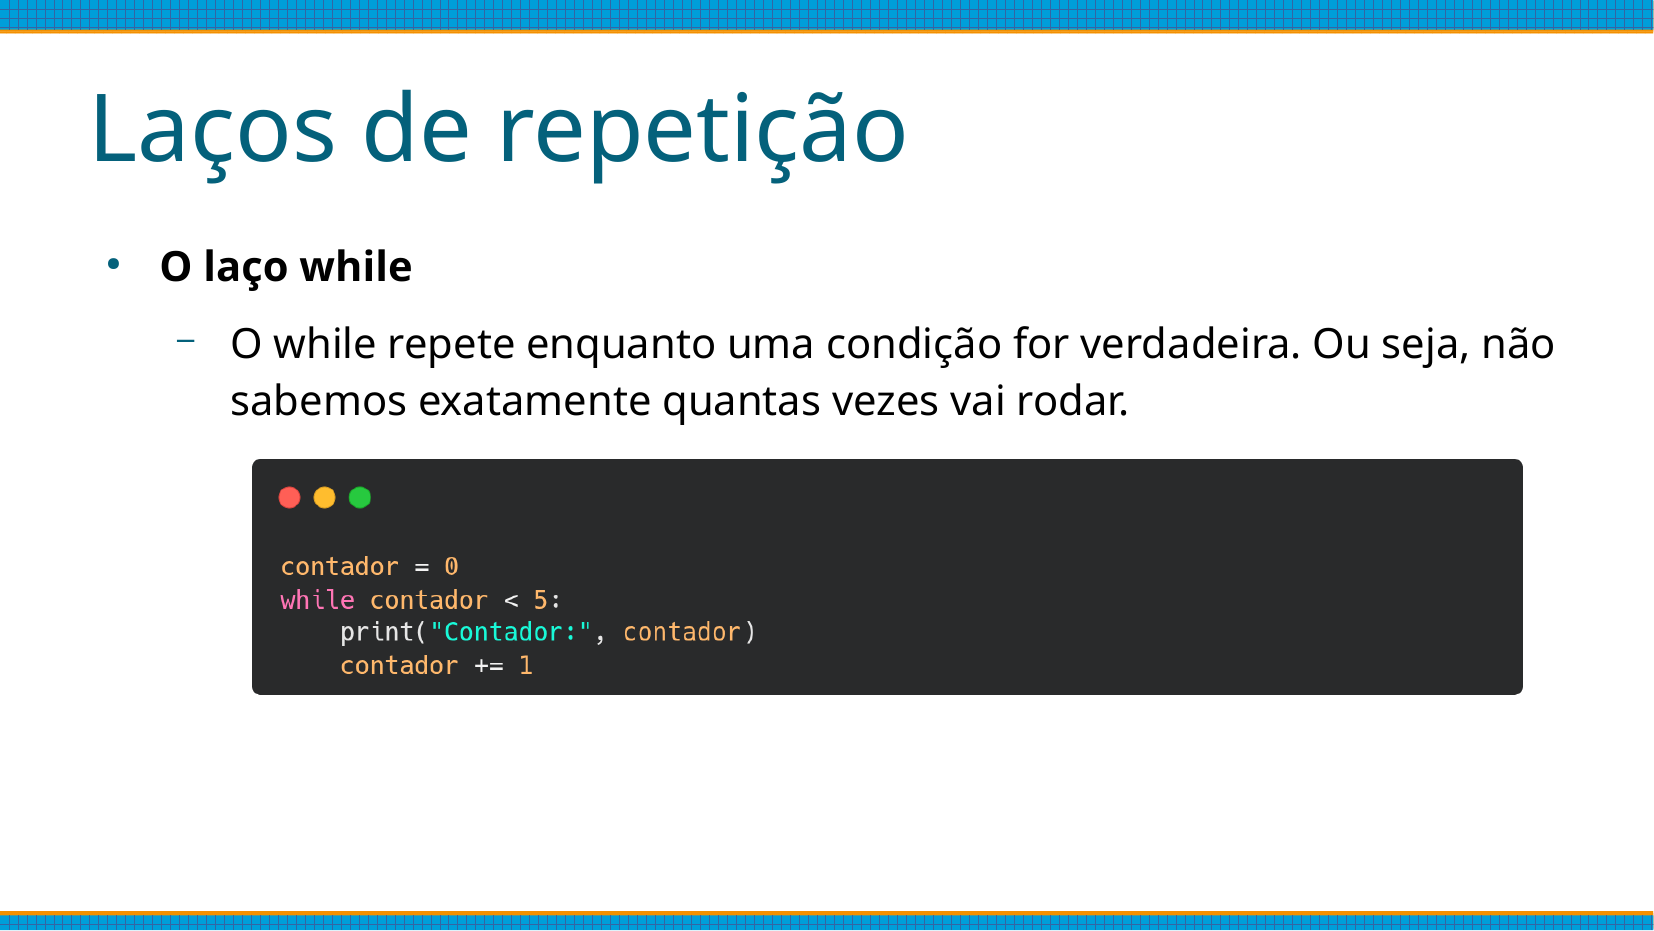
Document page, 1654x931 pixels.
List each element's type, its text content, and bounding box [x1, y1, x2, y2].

list O laço while O while repete enquanto uma condição for verdadeira. Ou seja, não sabemos exatamente quantas vezes vai rodar. [88, 236, 1565, 901]
title Laços de repetição [88, 44, 1565, 207]
picture [236, 444, 1538, 709]
